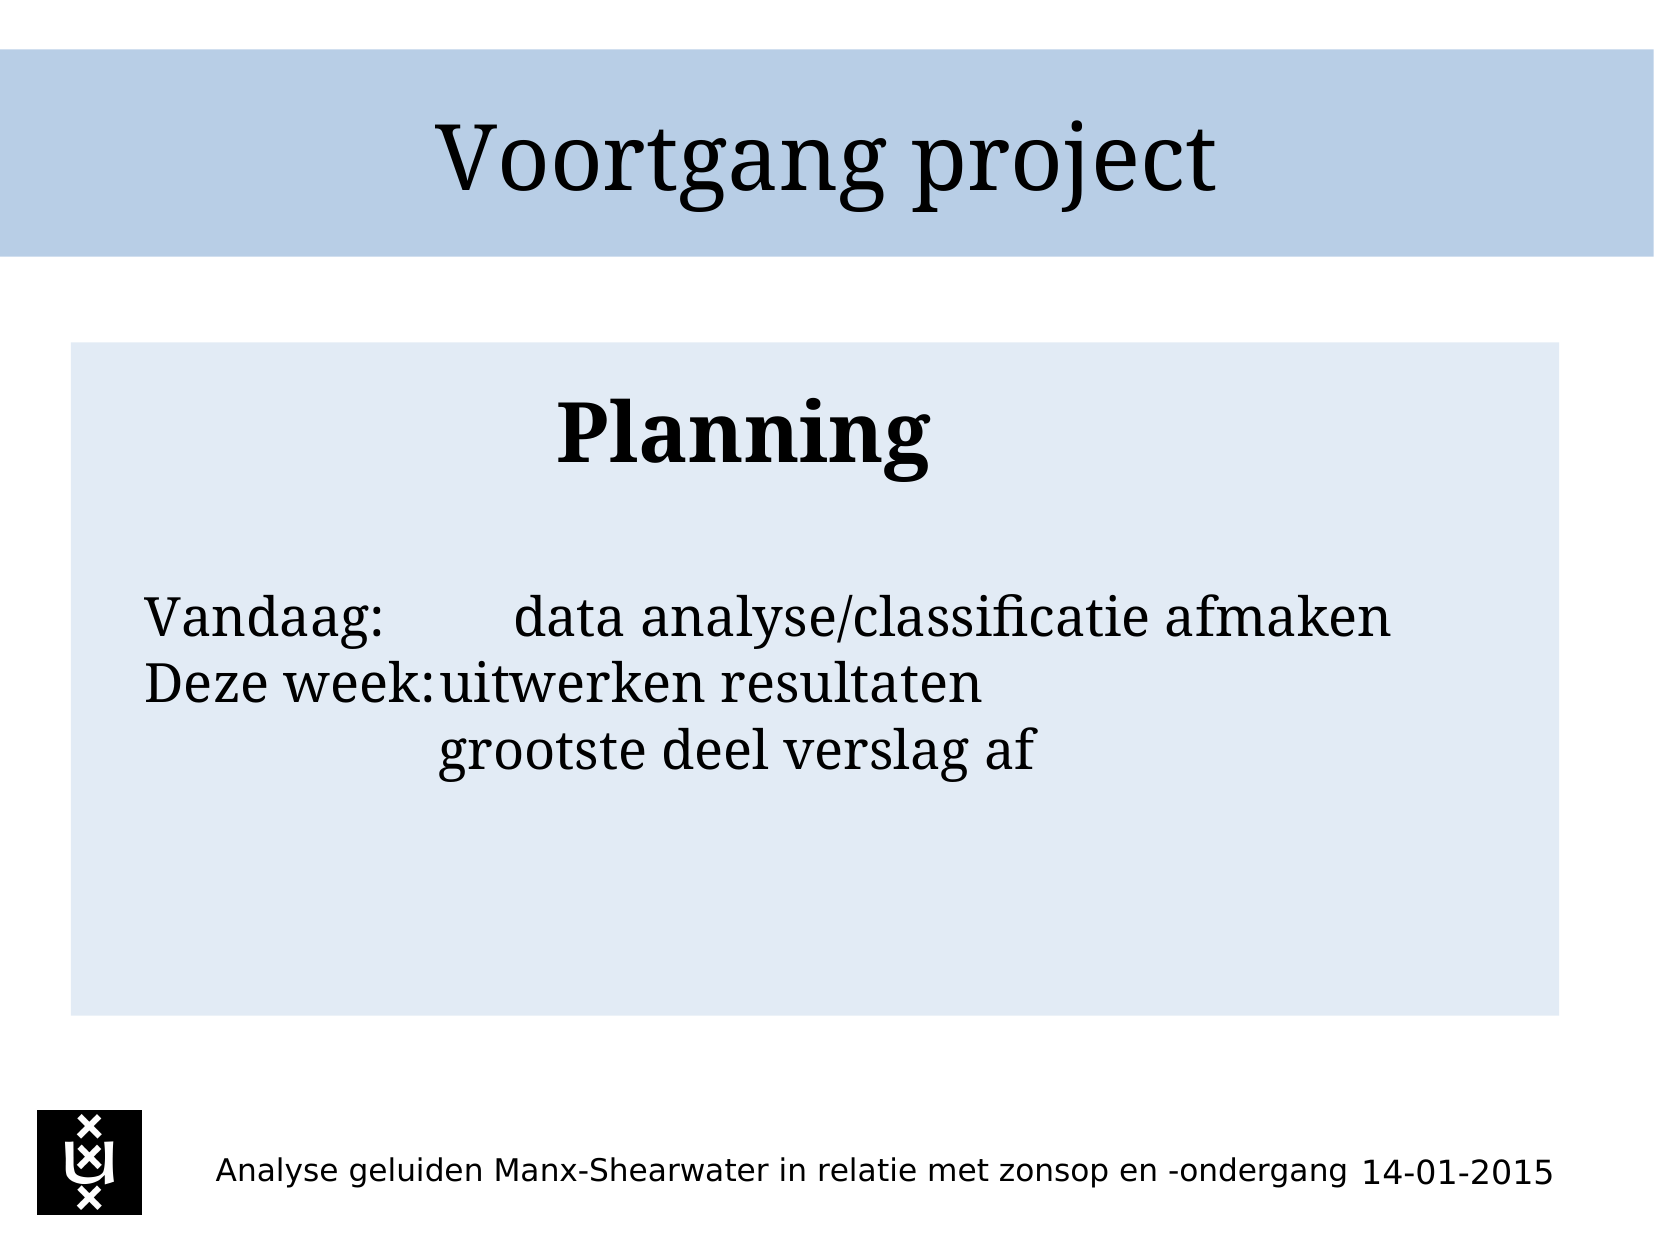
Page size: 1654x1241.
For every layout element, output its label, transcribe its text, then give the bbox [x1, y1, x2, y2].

picture [37, 1110, 142, 1215]
text_box Analyse geluiden Manx-Shearwater in relatie met zonsop en -ondergang [200, 1185, 1346, 1195]
text_box [70, 342, 1560, 1016]
title Voortgang project [0, 49, 1654, 257]
text_box Planning Vandaag: data analyse/classificatie afmaken Deze week: uitwerken resultaten grootste deel verslag af [129, 369, 1489, 1185]
text_box 14-01-2015 [1346, 1145, 1571, 1199]
